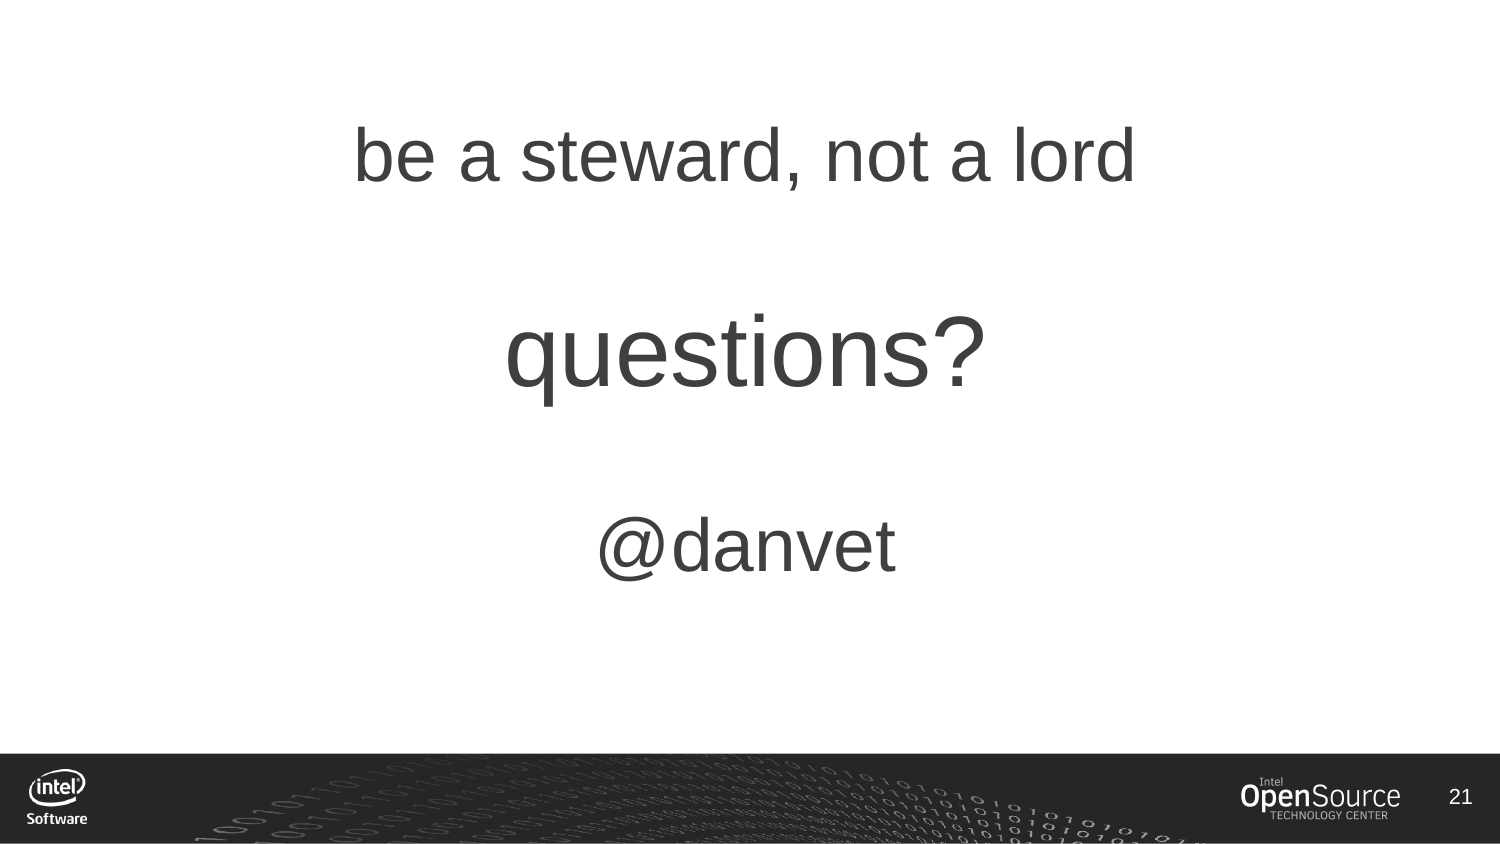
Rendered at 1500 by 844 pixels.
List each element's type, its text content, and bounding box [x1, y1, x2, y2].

title be a steward, not a lord questions? @danvet [70, 106, 1421, 260]
picture [1220, 757, 1418, 839]
picture [27, 753, 87, 844]
